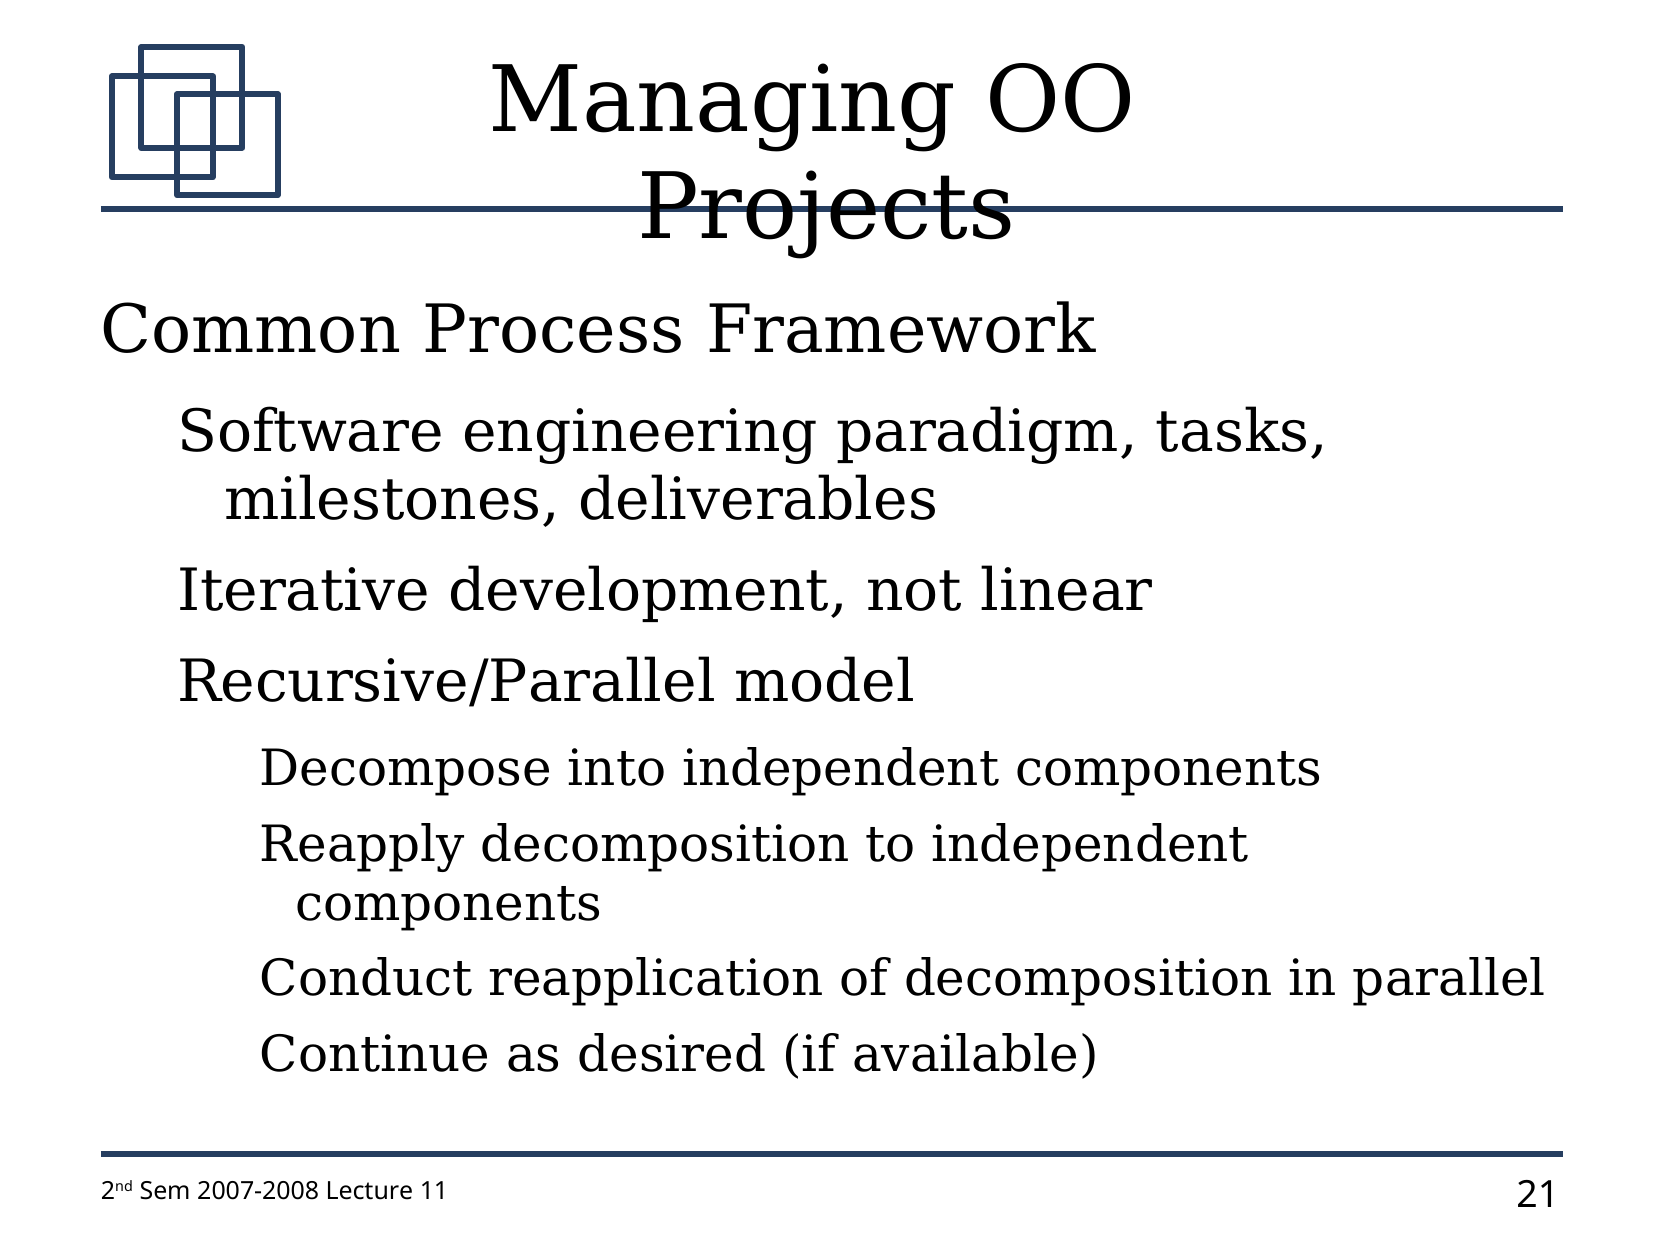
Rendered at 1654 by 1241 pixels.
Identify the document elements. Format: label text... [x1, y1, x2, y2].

list Common Process Framework Software engineering paradigm, tasks, milestones, deliverables Iterative development, not linear Recursive/Parallel model Decompose into independent components Reapply decomposition to independent components Conduct reapplication of decomposition in parallel Continue as desired (if available) [82, 290, 1571, 1142]
title Managing OO Projects [82, 45, 1571, 261]
